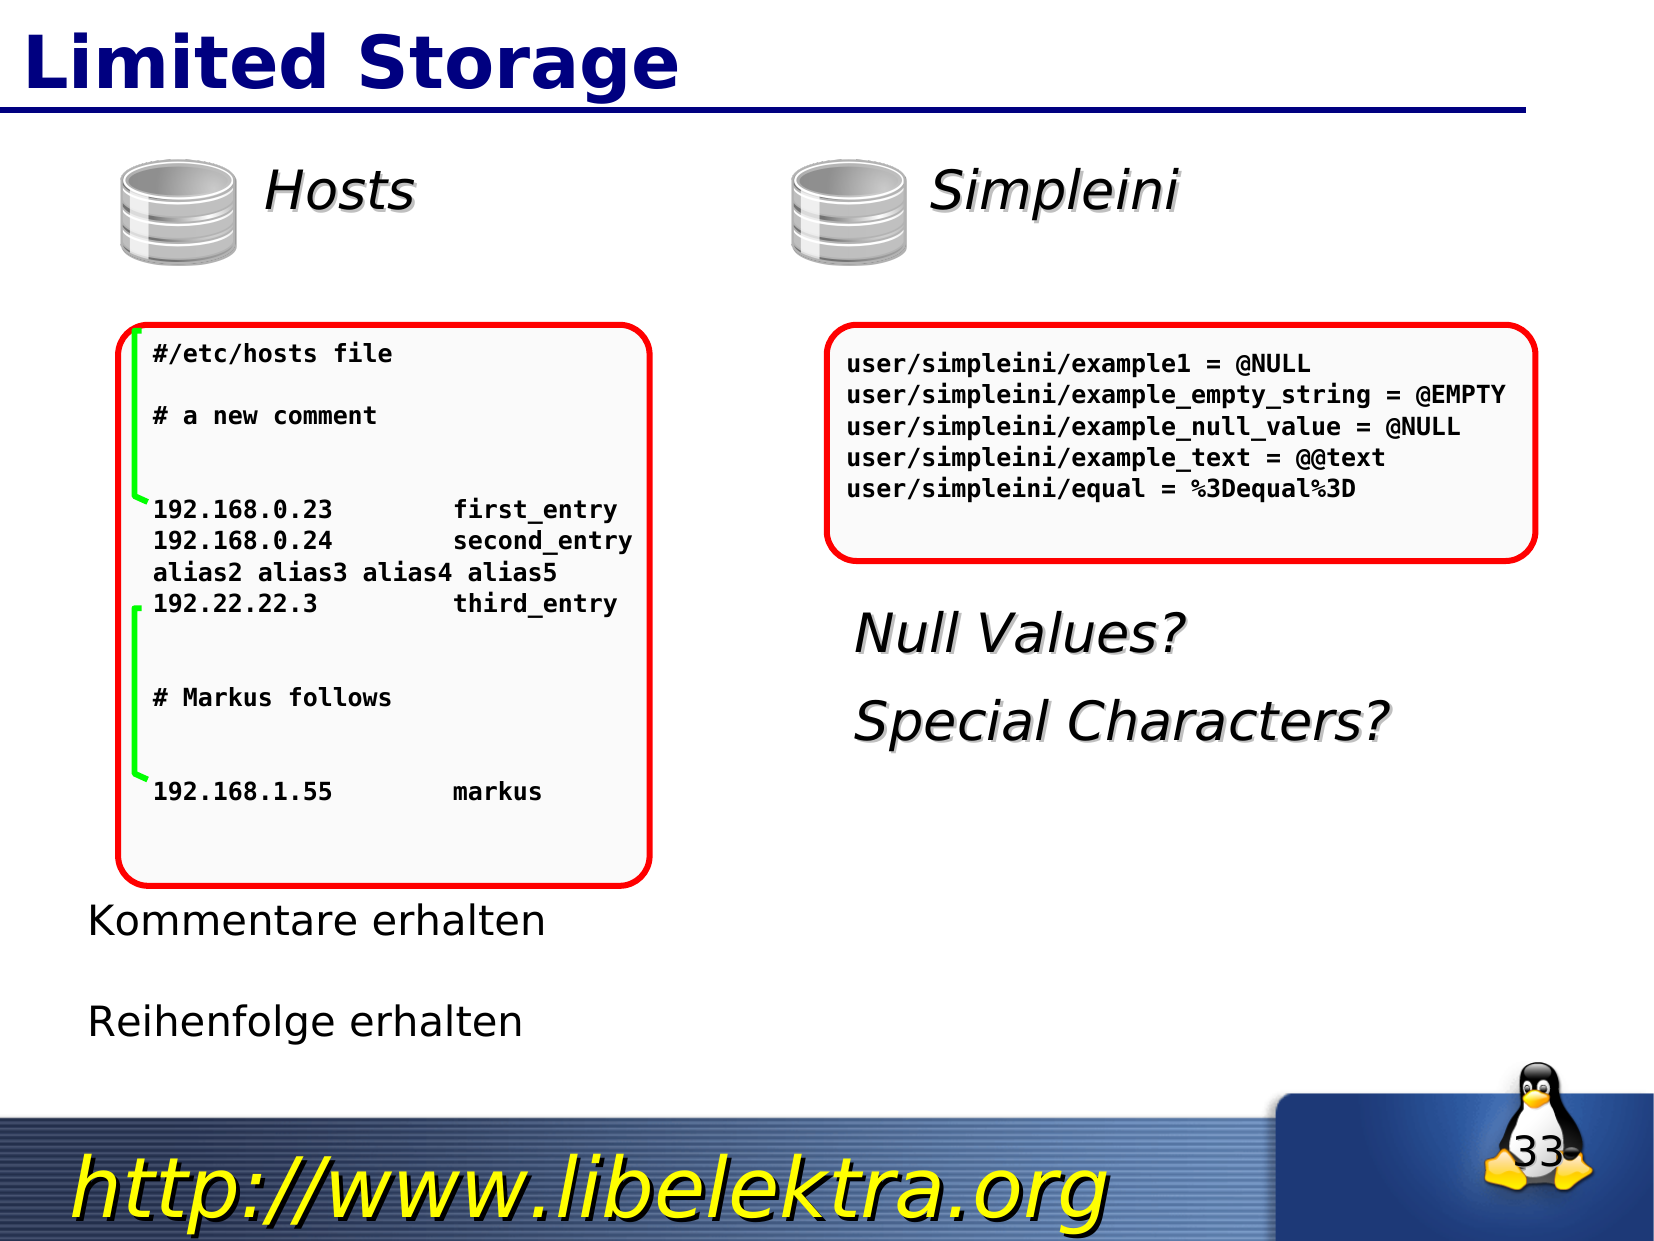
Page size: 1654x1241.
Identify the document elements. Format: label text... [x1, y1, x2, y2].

picture [0, 1061, 1654, 1241]
text_box user/simpleini/example1 = @NULL user/simpleini/example_empty_string = @EMPTY user/simpleini/example_null_value = @NULL user/simpleini/example_text = @@text user/simpleini/equal = %3Dequal%3D [846, 347, 1625, 534]
picture [120, 159, 237, 266]
list Null Values? Special Characters? [840, 590, 1536, 998]
list Hosts [249, 147, 680, 319]
picture [791, 159, 907, 266]
text_box <Nummer> [1312, 1122, 1566, 1178]
list Kommentare erhalten Reihenfolge erhalten [72, 885, 680, 1093]
text_box [118, 324, 650, 885]
text_box [769, 324, 1536, 562]
text_box #/etc/hosts file # a new comment 192.168.0.23 first_entry 192.168.0.24 second_entry alias2 alias3 alias4 alias5 192.22.22.3 third_entry # Markus follows 192.168.1.55 markus [153, 336, 638, 836]
list Simpleini [915, 147, 1346, 319]
text_box Limited Storage [22, 14, 1611, 111]
